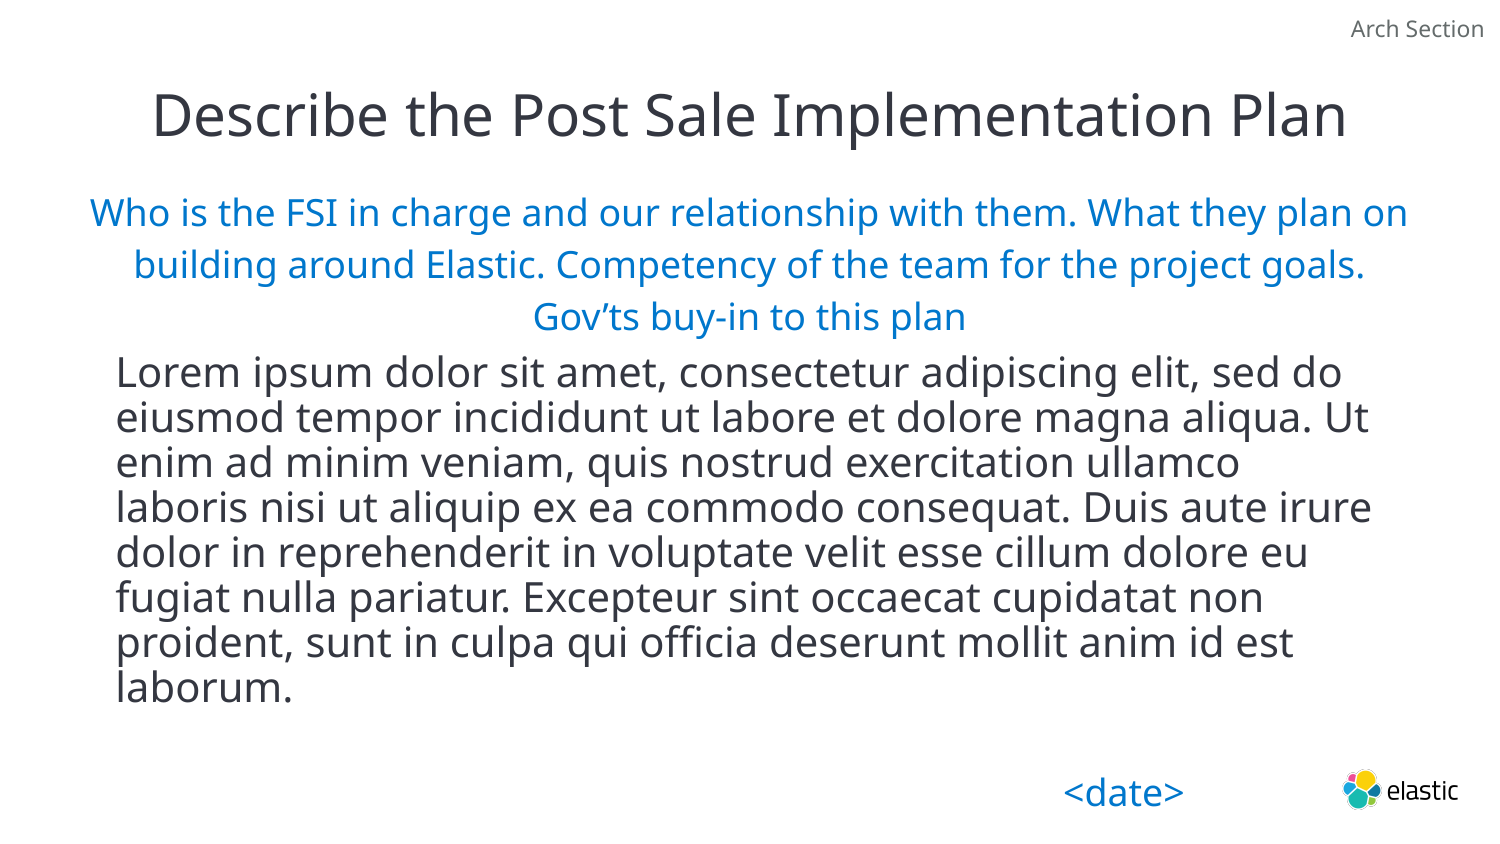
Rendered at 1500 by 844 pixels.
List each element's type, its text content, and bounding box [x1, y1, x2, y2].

text_box <date> [1048, 753, 1318, 821]
title Describe the Post Sale Implementation Plan [105, 78, 1395, 182]
picture [1342, 769, 1458, 810]
text_box Lorem ipsum dolor sit amet, consectetur adipiscing elit, sed do eiusmod tempor incididunt ut labore et dolore magna aliqua. Ut enim ad minim veniam, quis nostrud exercitation ullamco laboris nisi ut aliquip ex ea commodo consequat. Duis aute irure dolor in reprehenderit in voluptate velit esse cillum dolore eu fugiat nulla pariatur. Excepteur sint occaecat cupidatat non proident, sunt in culpa qui officia deserunt mollit anim id est laborum. [100, 336, 1400, 731]
subtitle Who is the FSI in charge and our relationship with them. What they plan on building around Elastic. Competency of the team for the project goals. Gov’ts buy-in to this plan [83, 182, 1417, 337]
text_box Arch Section [1252, 0, 1500, 55]
